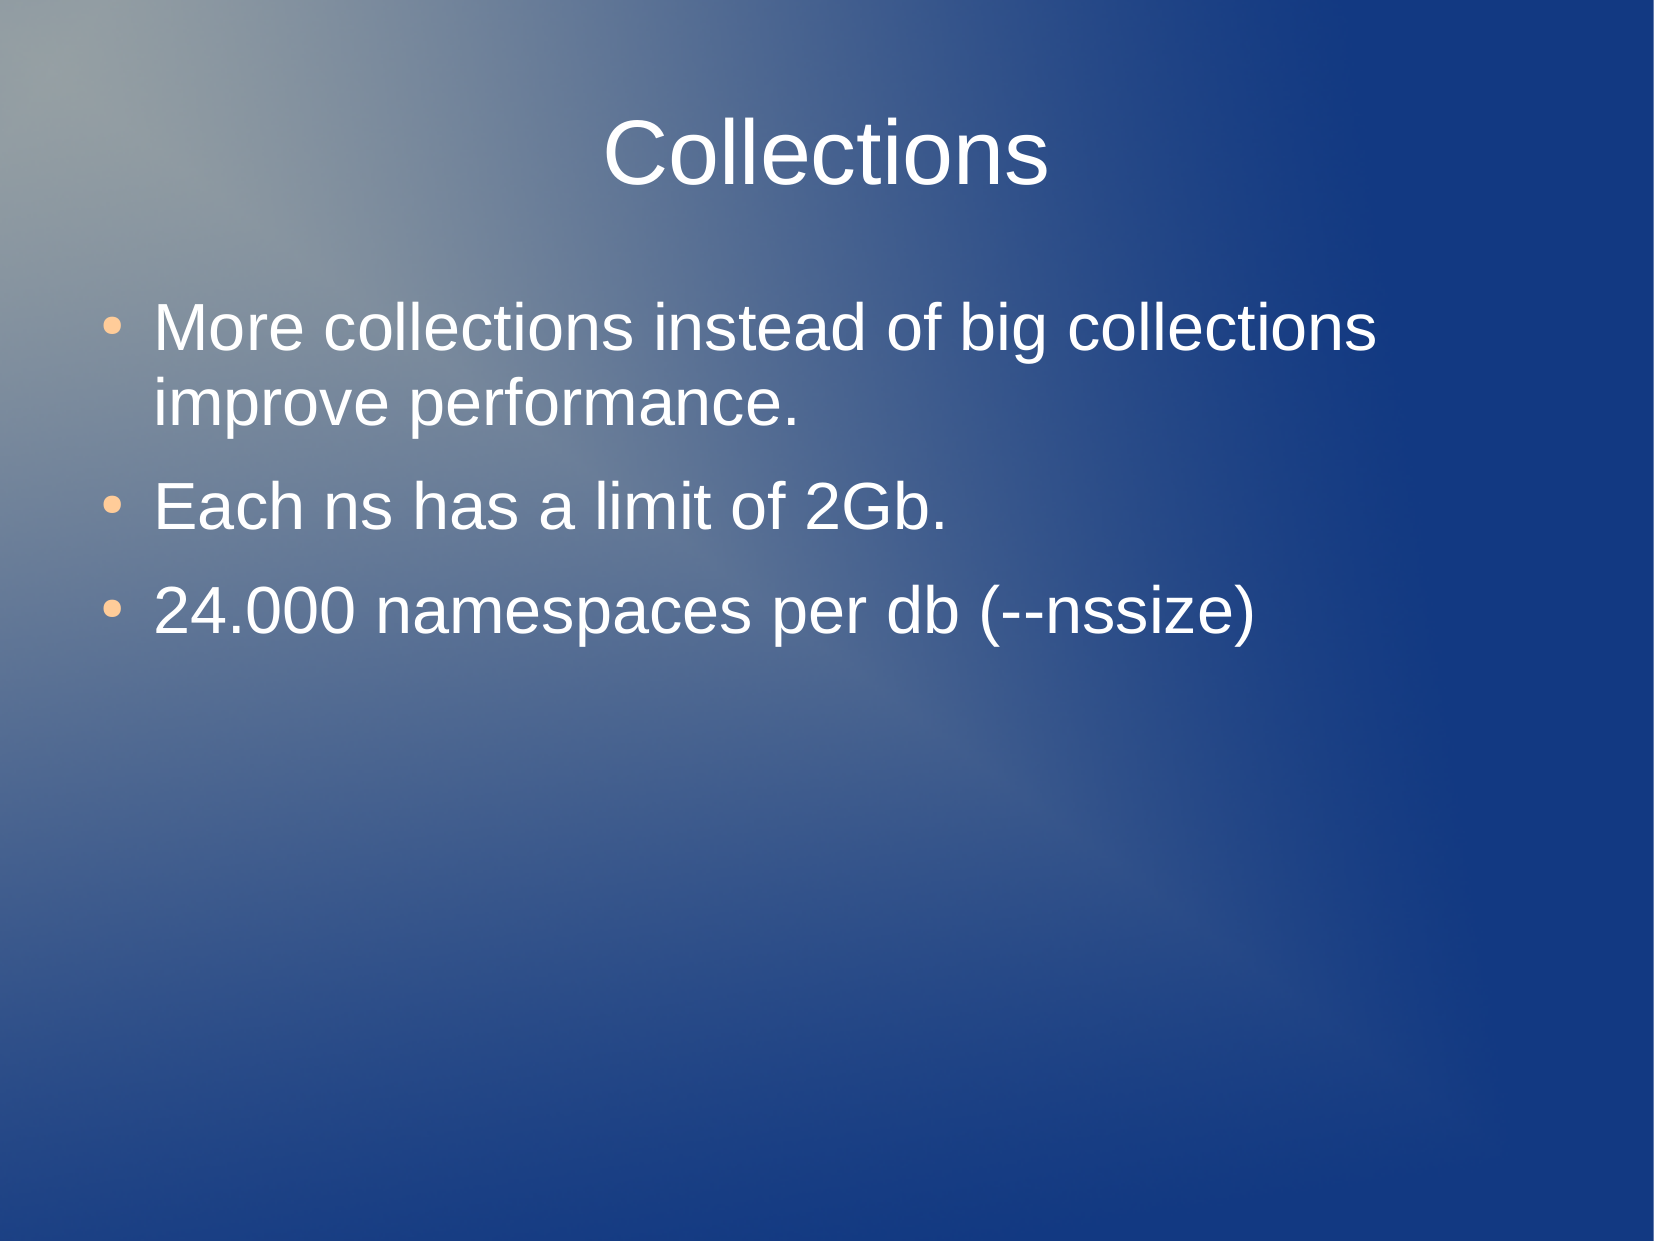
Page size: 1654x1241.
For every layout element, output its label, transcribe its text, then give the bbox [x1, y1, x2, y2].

picture [0, 0, 1654, 1241]
list More collections instead of big collections improve performance. Each ns has a limit of 2Gb. 24.000 namespaces per db (--nssize) [82, 290, 1571, 1109]
title Collections [82, 49, 1571, 257]
